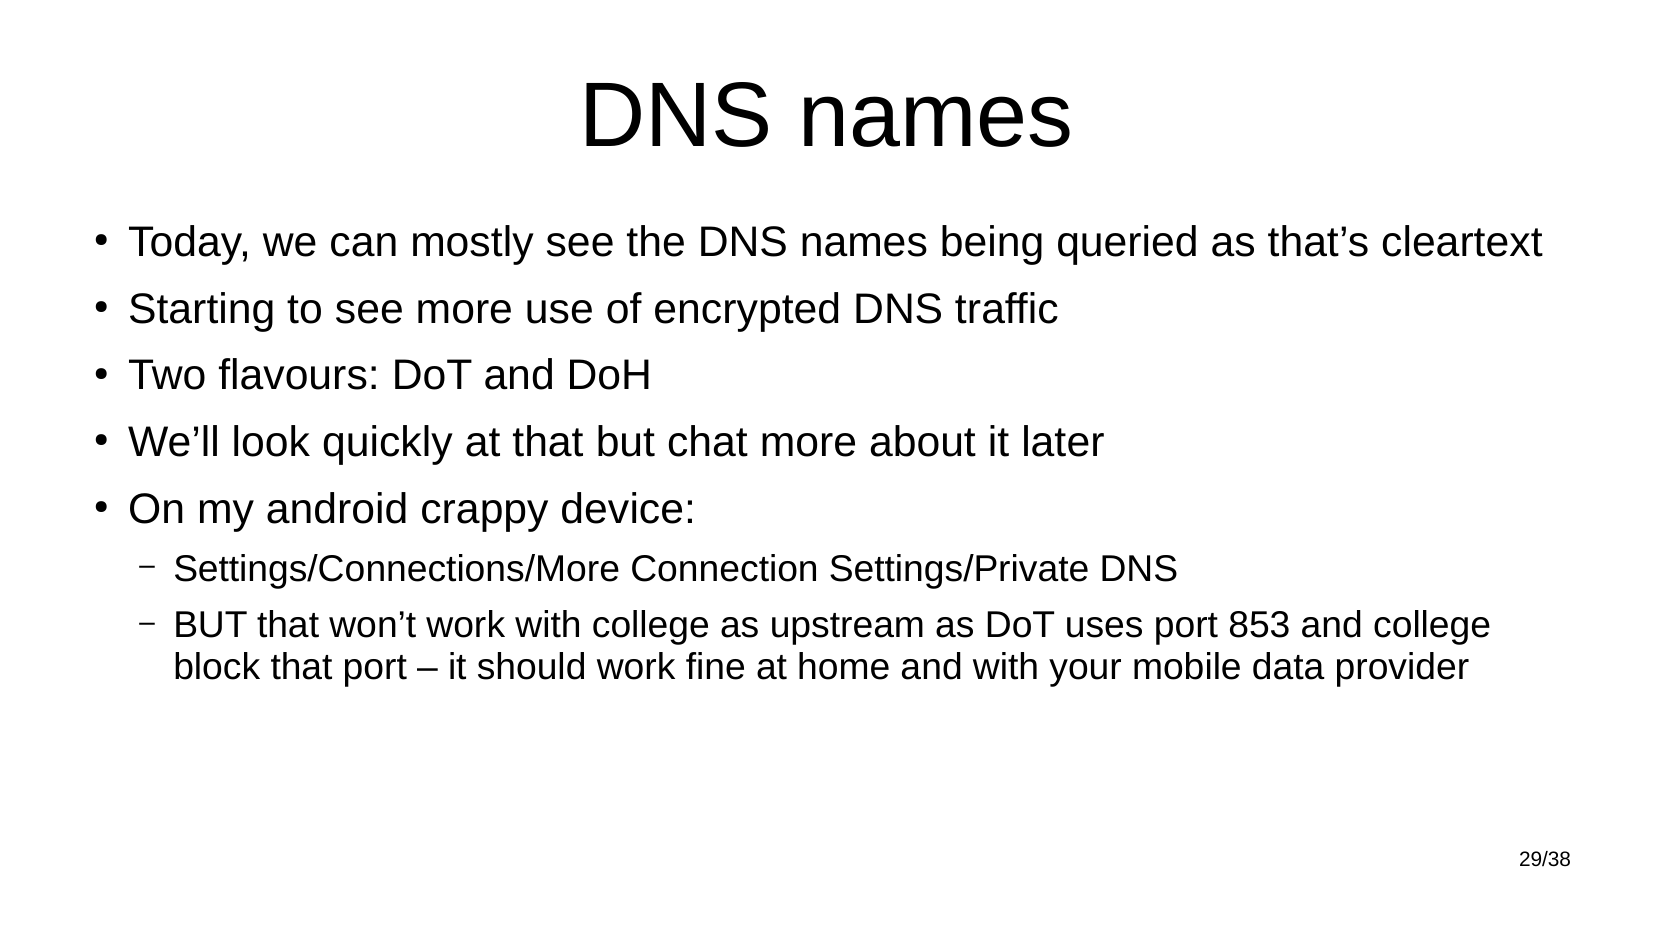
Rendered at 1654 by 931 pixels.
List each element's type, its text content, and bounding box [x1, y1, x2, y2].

list Today, we can mostly see the DNS names being queried as that’s cleartext Starting to see more use of encrypted DNS traffic Two flavours: DoT and DoH We’ll look quickly at that but chat more about it later On my android crappy device: Settings/Connections/More Connection Settings/Private DNS BUT that won’t work with college as upstream as DoT uses port 853 and college block that port – it should work fine at home and with your mobile data provider [82, 217, 1571, 758]
title DNS names [82, 37, 1571, 193]
